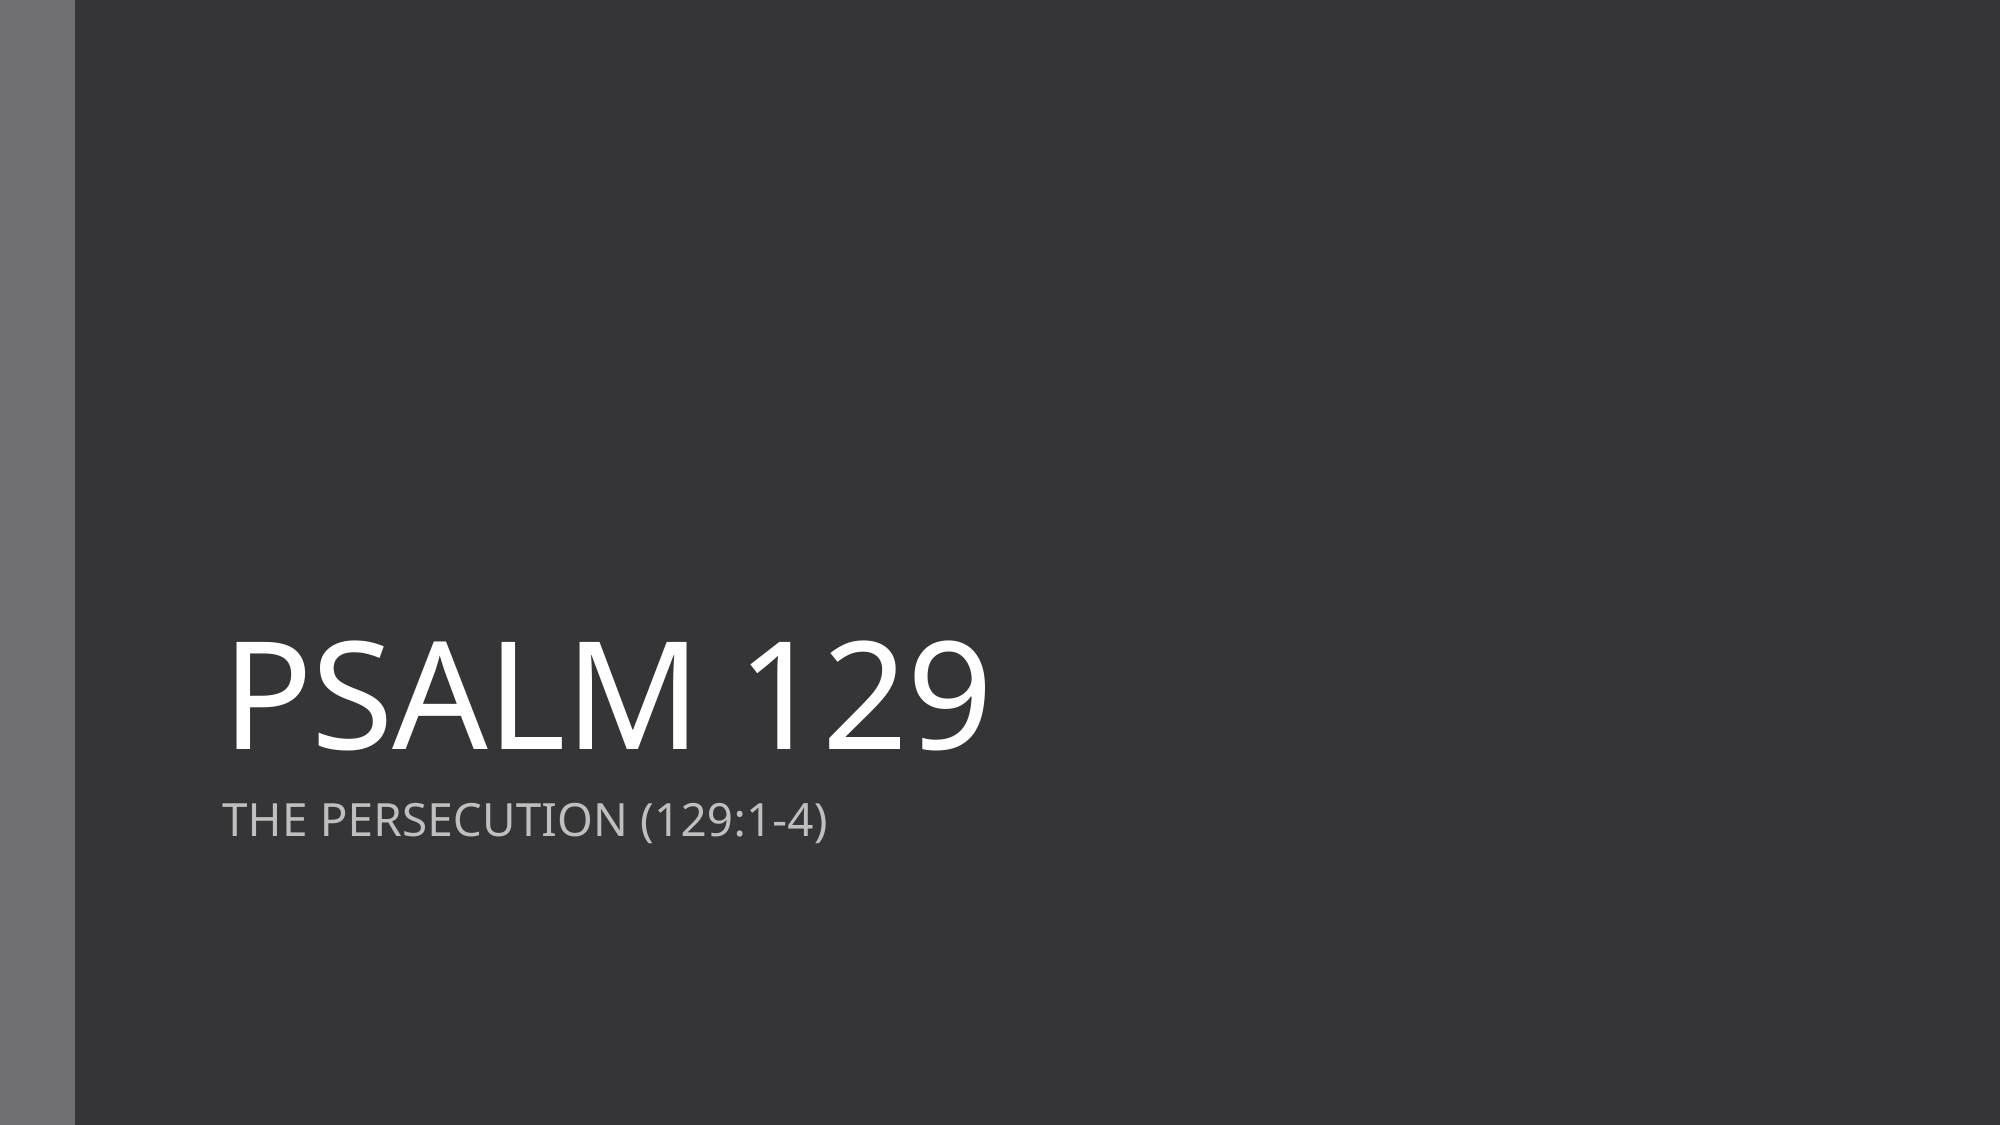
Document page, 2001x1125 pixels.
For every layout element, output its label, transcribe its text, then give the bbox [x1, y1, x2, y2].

subtitle THE PERSECUTION (129:1-4) [206, 787, 1752, 1066]
title PSALM 129 [206, 124, 1752, 787]
